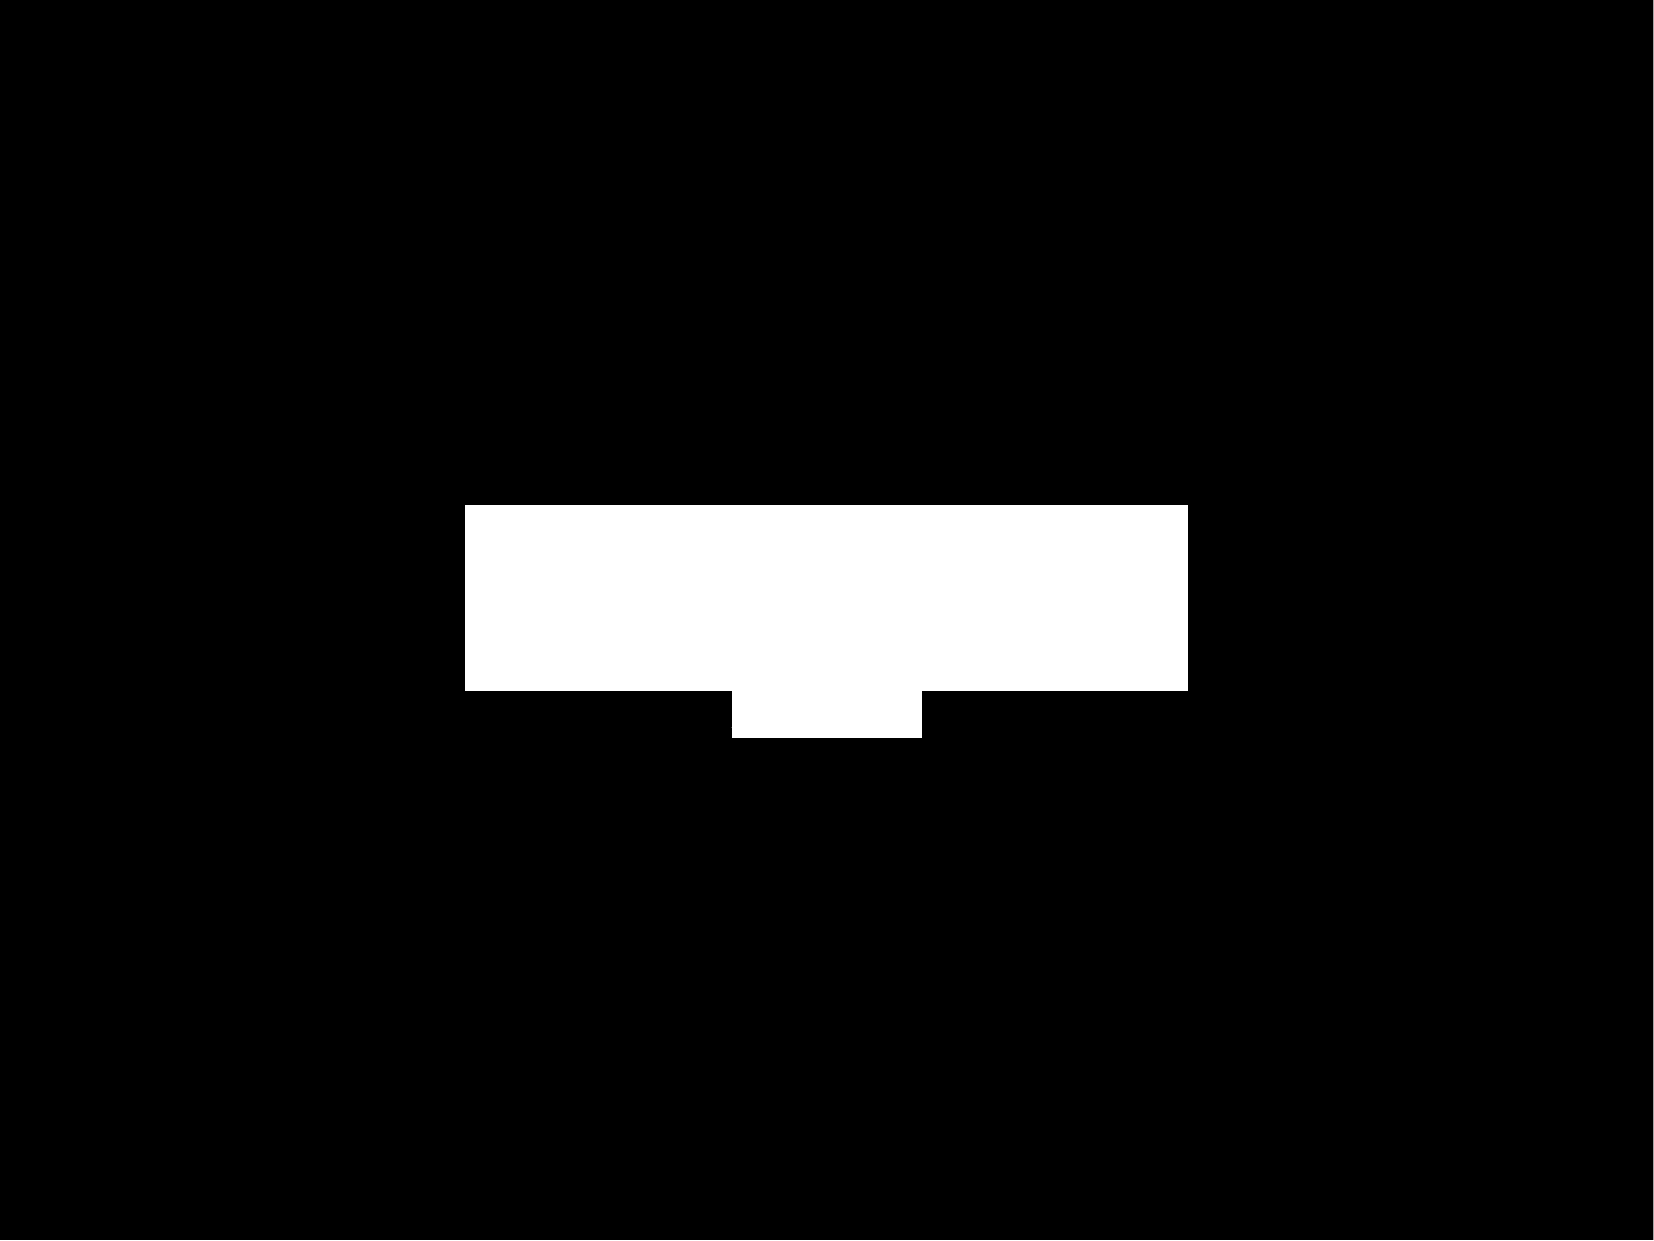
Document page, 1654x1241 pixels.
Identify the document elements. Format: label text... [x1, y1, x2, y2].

subtitle A colheita Alda Célia [82, 49, 1571, 1193]
